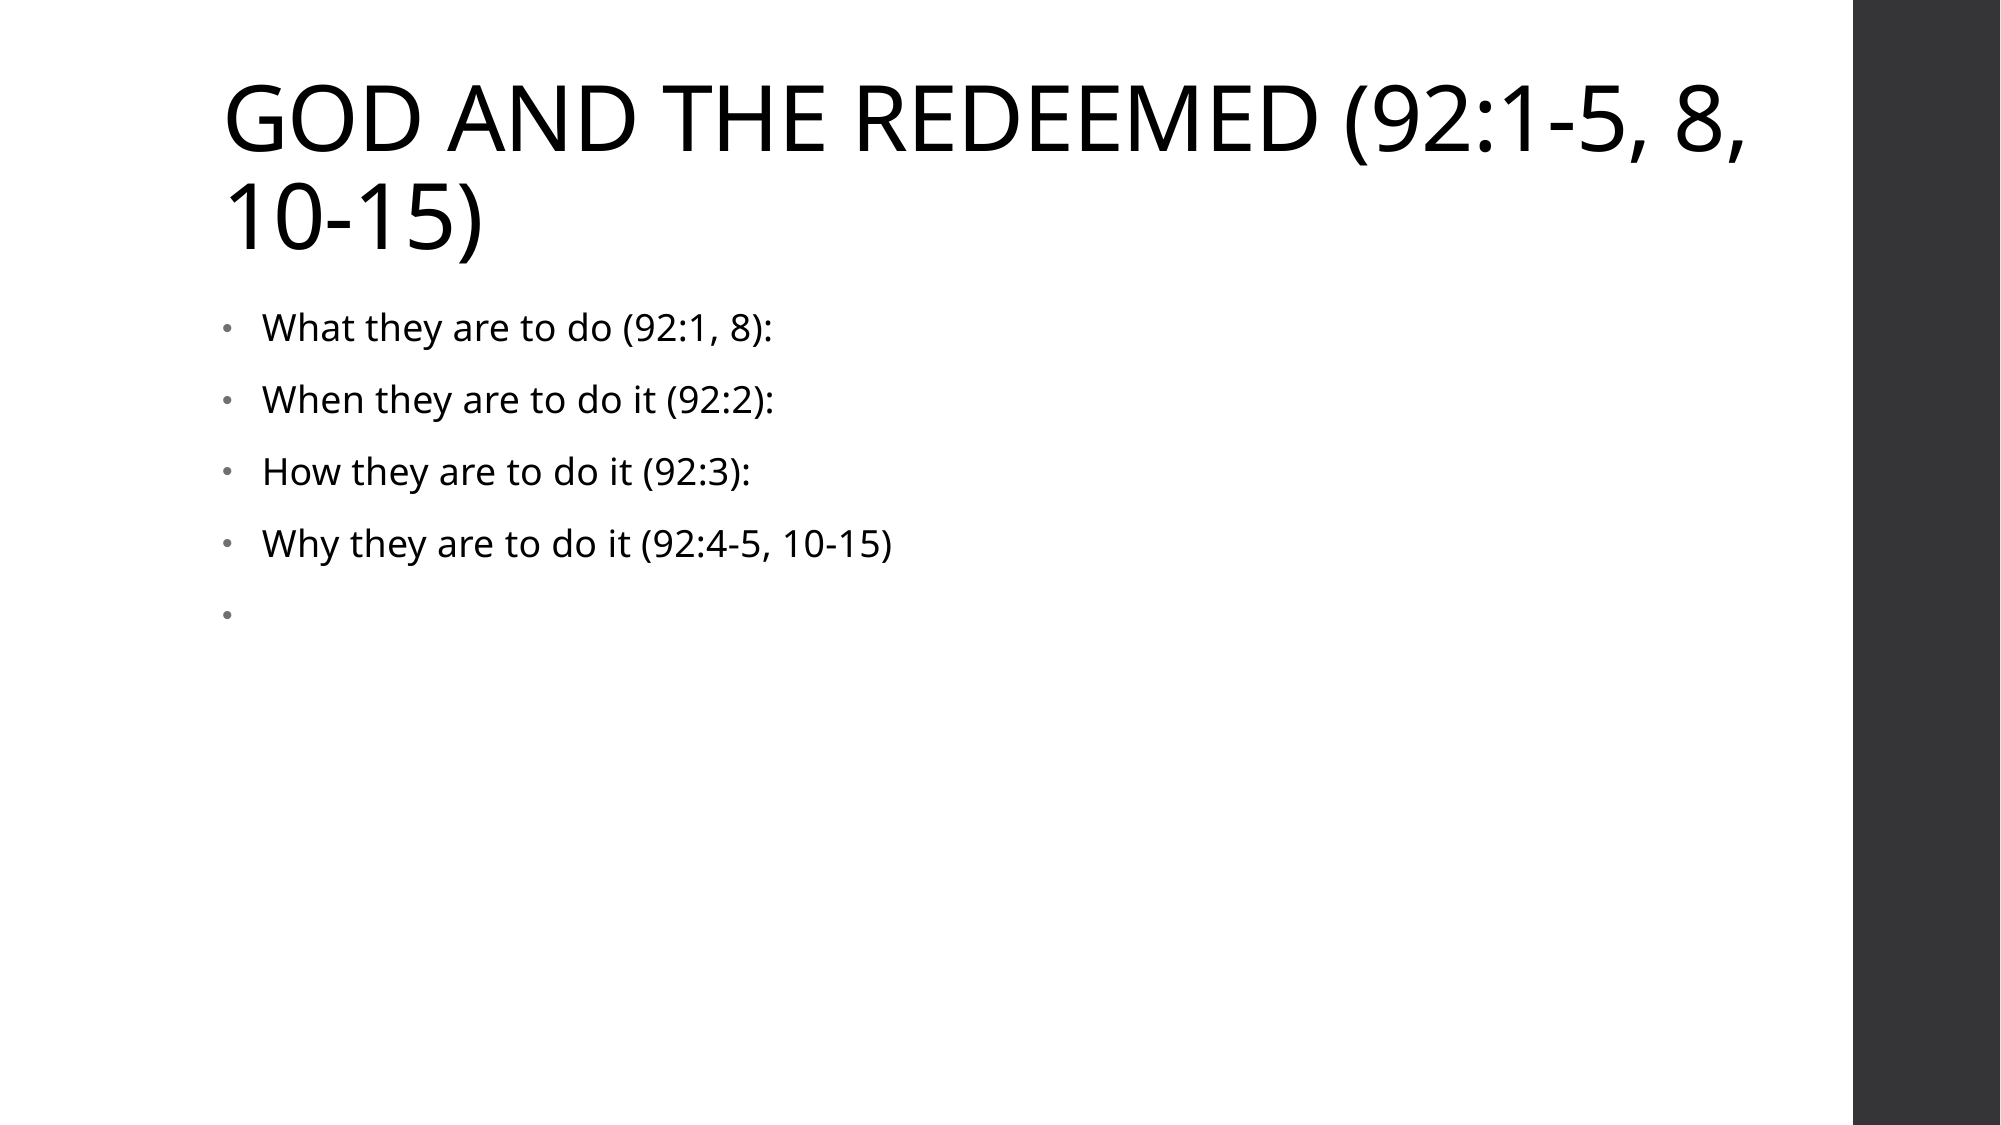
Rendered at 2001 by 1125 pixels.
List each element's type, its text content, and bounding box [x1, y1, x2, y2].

title GOD AND THE REDEEMED (92:1-5, 8, 10-15) [206, 60, 1797, 278]
list What they are to do (92:1, 8): When they are to do it (92:2): How they are to do it (92:3): Why they are to do it (92:4-5, 10-15) [206, 299, 1617, 1014]
